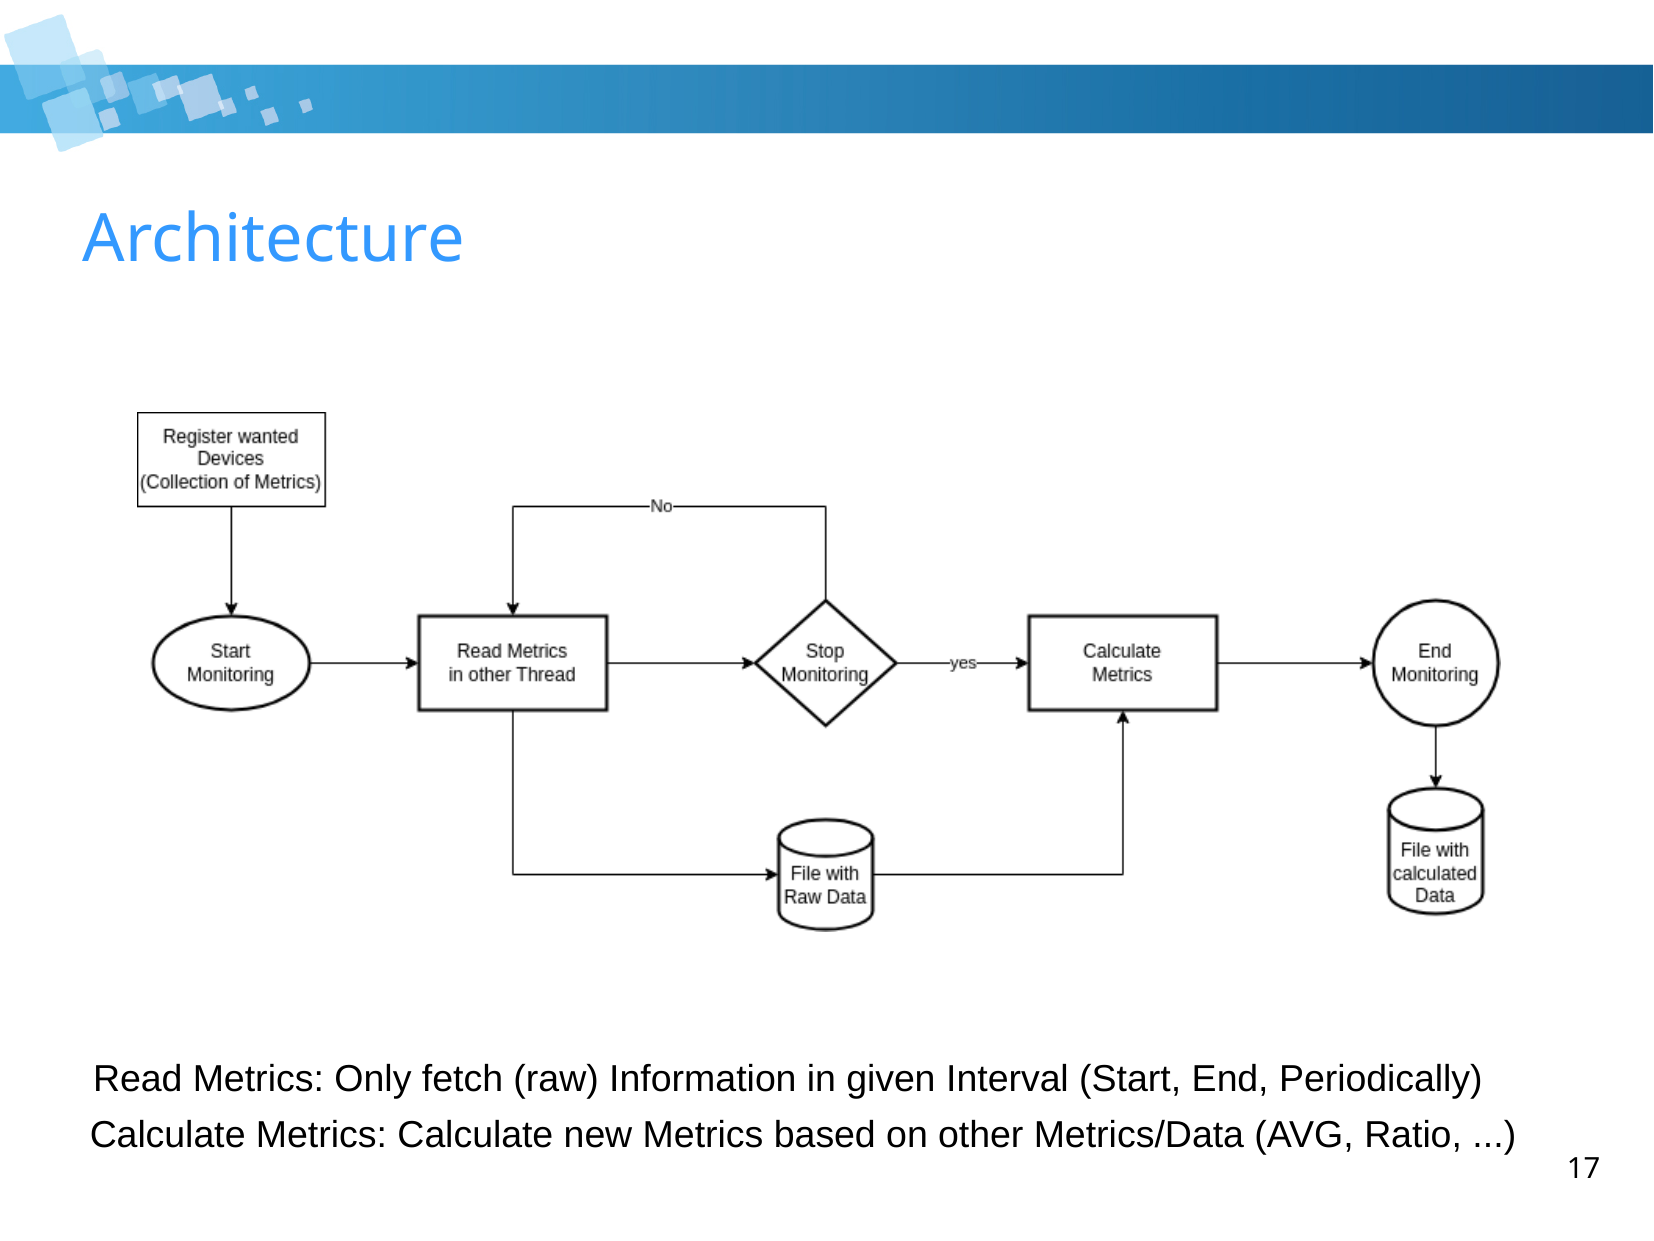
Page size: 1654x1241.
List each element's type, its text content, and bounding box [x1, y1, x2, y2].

text_box Read Metrics: Only fetch (raw) Information in given Interval (Start, End, Periodically) [78, 1050, 1501, 1105]
text_box Calculate Metrics: Calculate new Metrics based on other Metrics/Data (AVG, Ratio, ...) [75, 1105, 1534, 1163]
picture [0, 0, 1653, 1238]
title Architecture [82, 132, 1571, 340]
